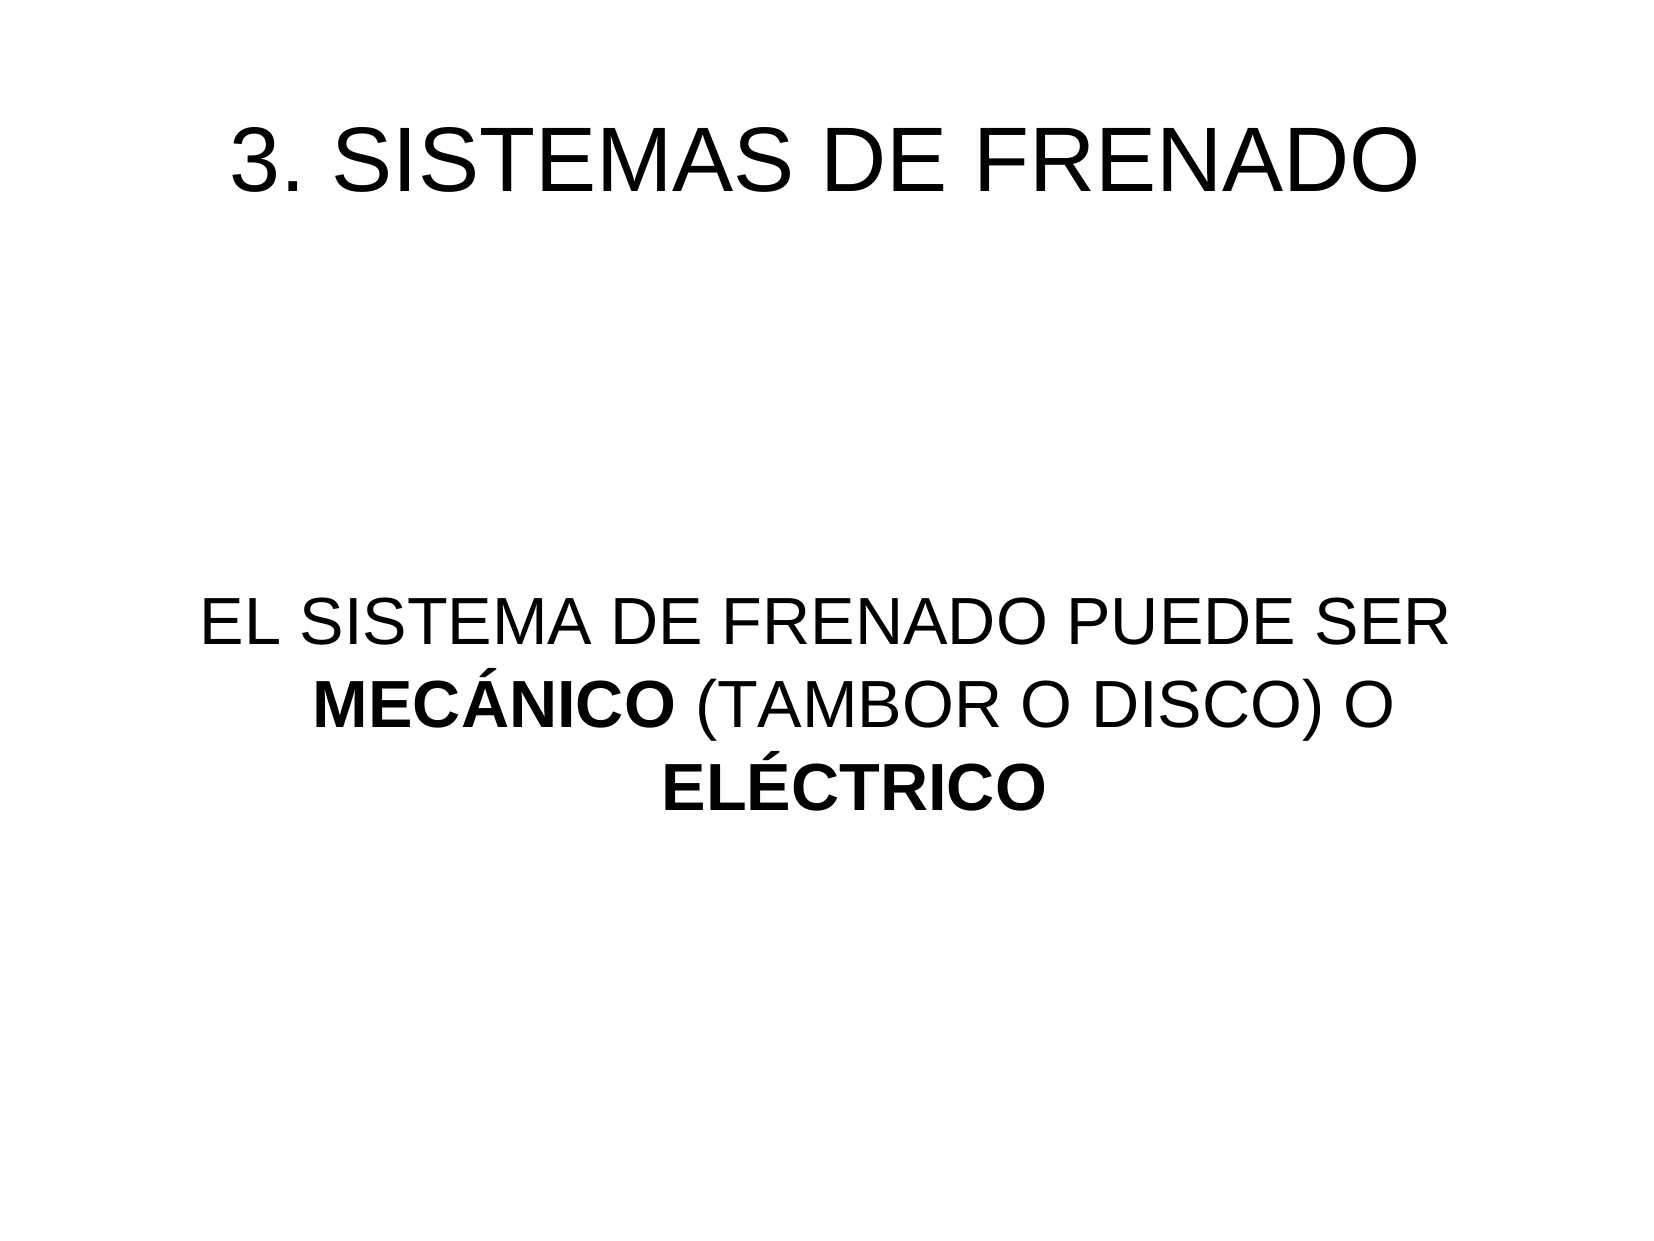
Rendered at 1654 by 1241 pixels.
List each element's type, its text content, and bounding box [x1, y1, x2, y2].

subtitle EL SISTEMA DE FRENADO PUEDE SER MECÁNICO (TAMBOR O DISCO) O ELÉCTRICO [82, 290, 1571, 1109]
title 3. SISTEMAS DE FRENADO [82, 38, 1571, 268]
